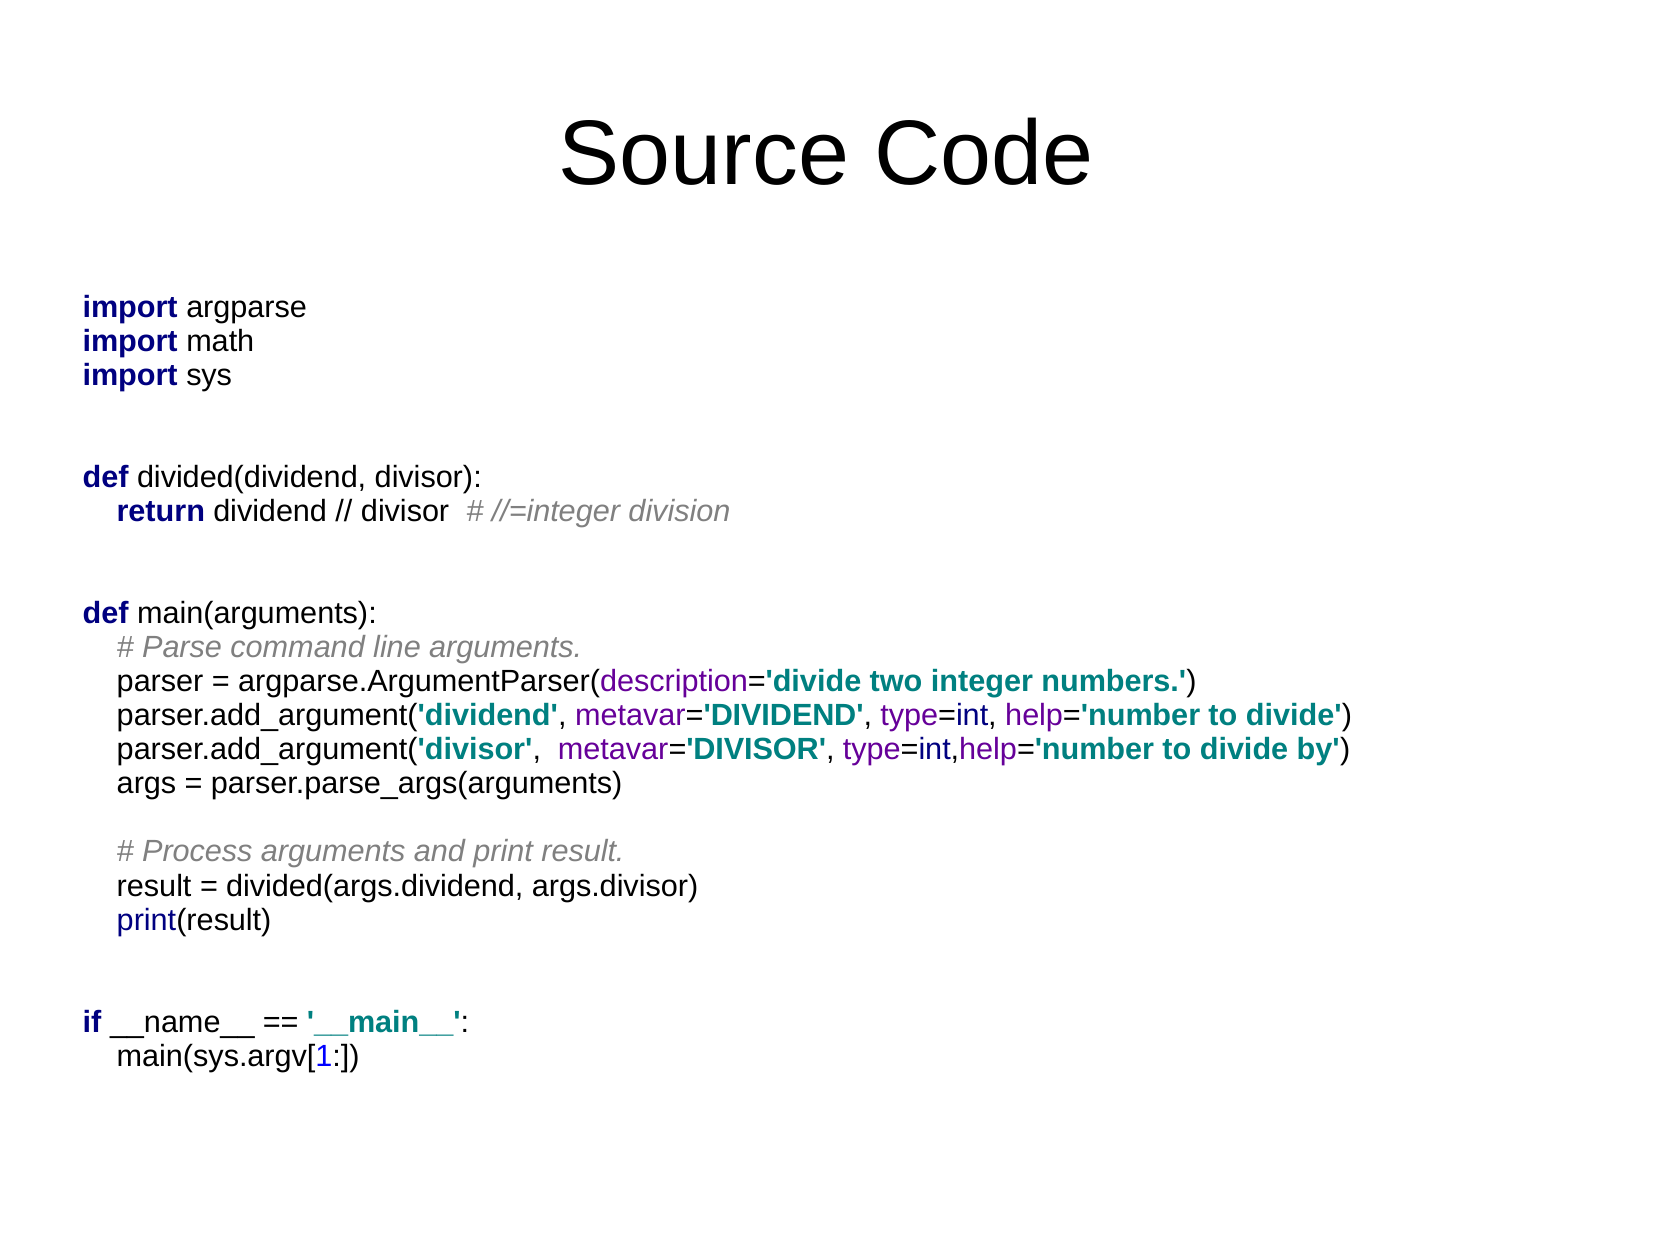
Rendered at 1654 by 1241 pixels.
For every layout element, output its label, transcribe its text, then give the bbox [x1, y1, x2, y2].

list import argparse import math import sys def divided(dividend, divisor): return dividend // divisor # //=integer division def main(arguments): # Parse command line arguments. parser = argparse.ArgumentParser(description='divide two integer numbers.') parser.add_argument('dividend', metavar='DIVIDEND', type=int, help='number to divide') parser.add_argument('divisor', metavar='DIVISOR', type=int,help='number to divide by') args = parser.parse_args(arguments) # Process arguments and print result. result = divided(args.dividend, args.divisor) print(result) if __name__ == '__main__': main(sys.argv[1:]) [82, 290, 1571, 1081]
title Source Code [82, 49, 1571, 257]
